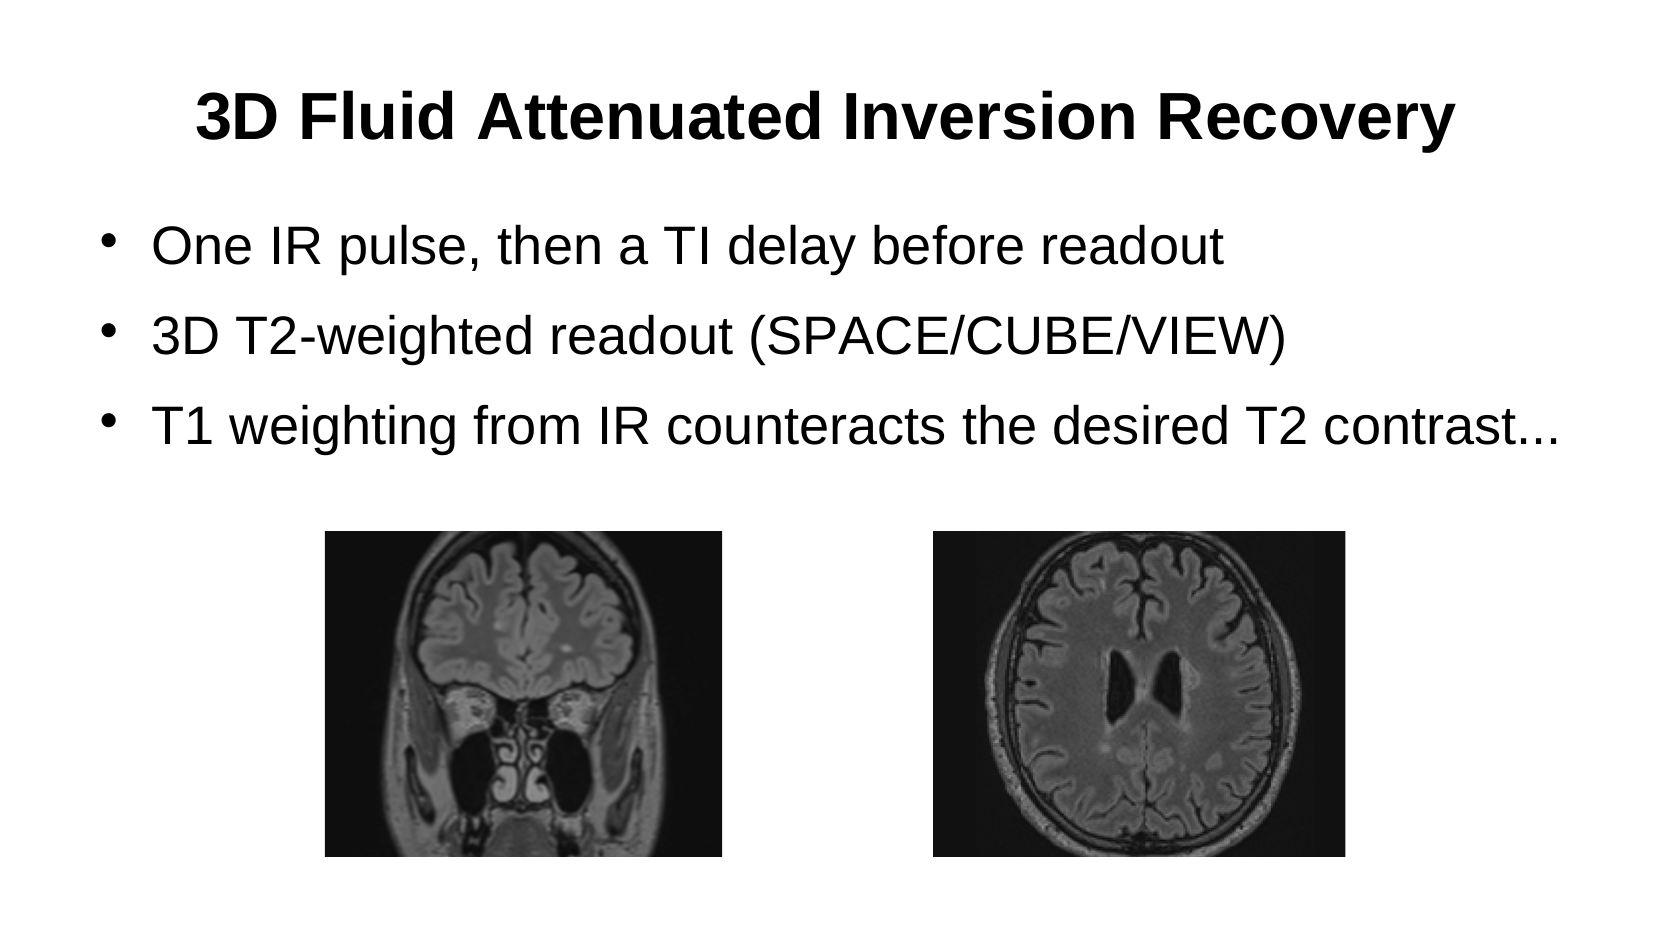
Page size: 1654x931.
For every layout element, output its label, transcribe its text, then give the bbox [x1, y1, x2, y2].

picture [324, 531, 723, 857]
picture [933, 531, 1346, 857]
list One IR pulse, then a TI delay before readout 3D T2-weighted readout (SPACE/CUBE/VIEW) T1 weighting from IR counteracts the desired T2 contrast... [82, 211, 1571, 752]
title 3D Fluid Attenuated Inversion Recovery [82, 36, 1571, 193]
